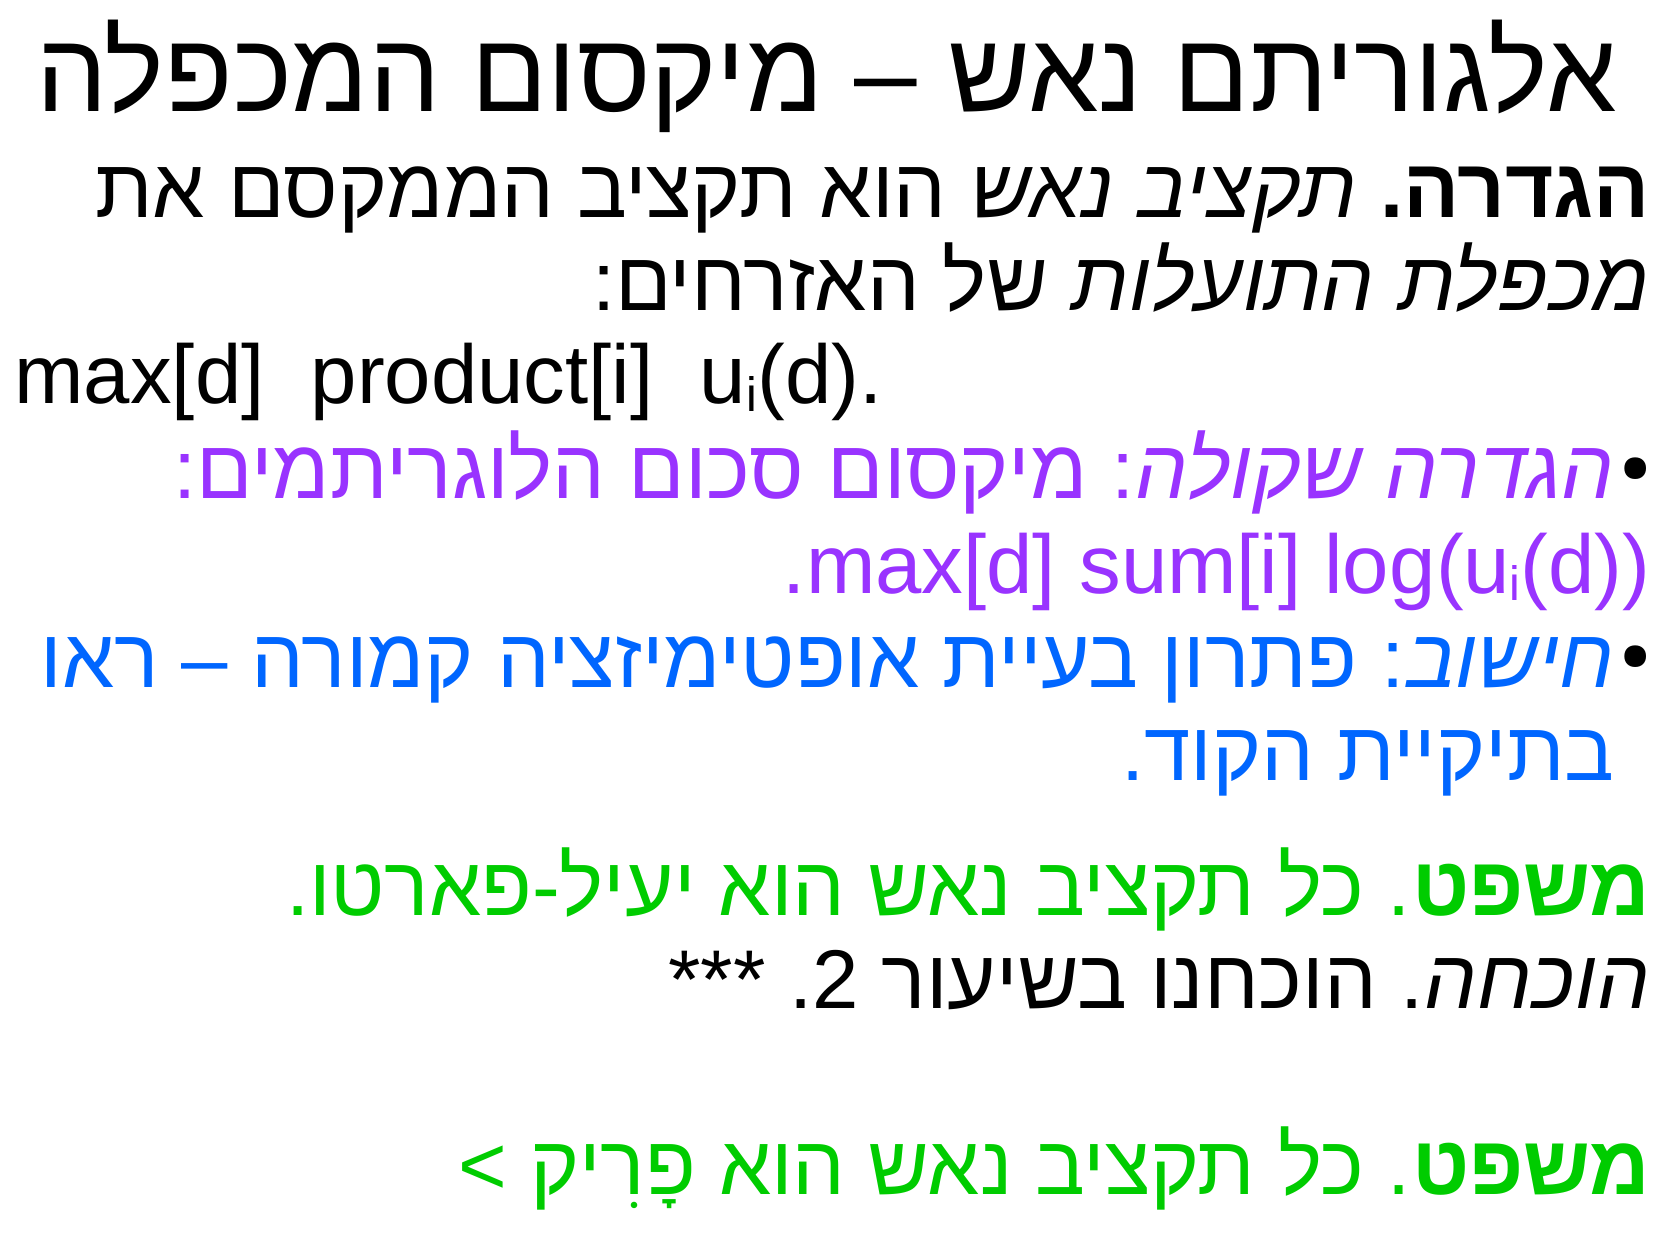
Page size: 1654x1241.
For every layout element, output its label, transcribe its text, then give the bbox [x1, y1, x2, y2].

text_box הגדרה. תקציב נאש הוא תקציב הממקסם את מכפלת התועלות של האזרחים: max[d] product[i] ui(d). הגדרה שקולה: מיקסום סכום הלוגריתמים: max[d] sum[i] log(ui(d)). חישוב: פתרון בעיית אופטימיזציה קמורה – ראו בתיקיית הקוד. משפט. כל תקציב נאש הוא יעיל-פארטו. הוכחה. הוכחנו בשיעור 2. *** משפט. כל תקציב נאש הוא פָרִיק > [0, 135, 1654, 1220]
title אלגוריתם נאש – מיקסום המכפלה [0, 0, 1654, 135]
